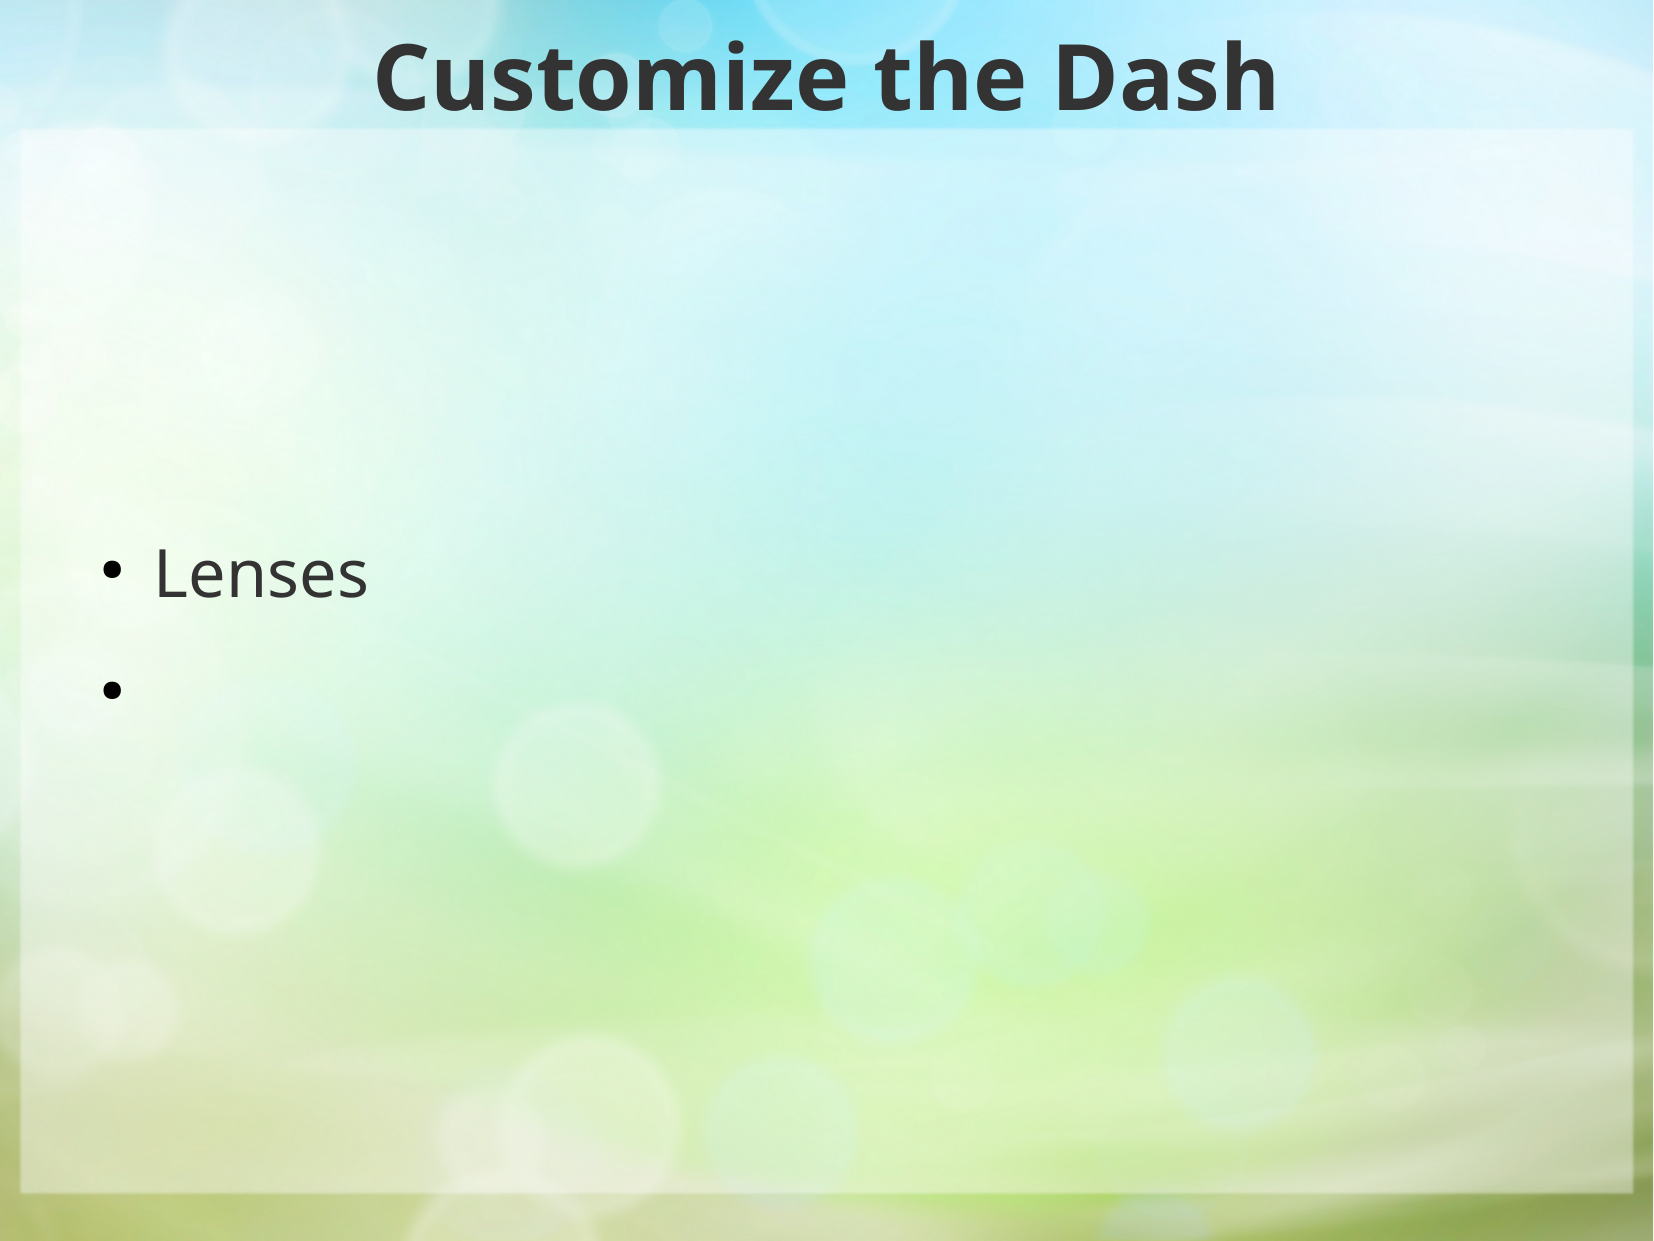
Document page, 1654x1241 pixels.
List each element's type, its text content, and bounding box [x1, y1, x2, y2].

list Lenses [82, 222, 1571, 1042]
title Customize the Dash [82, 0, 1571, 151]
picture [0, 0, 1654, 1241]
